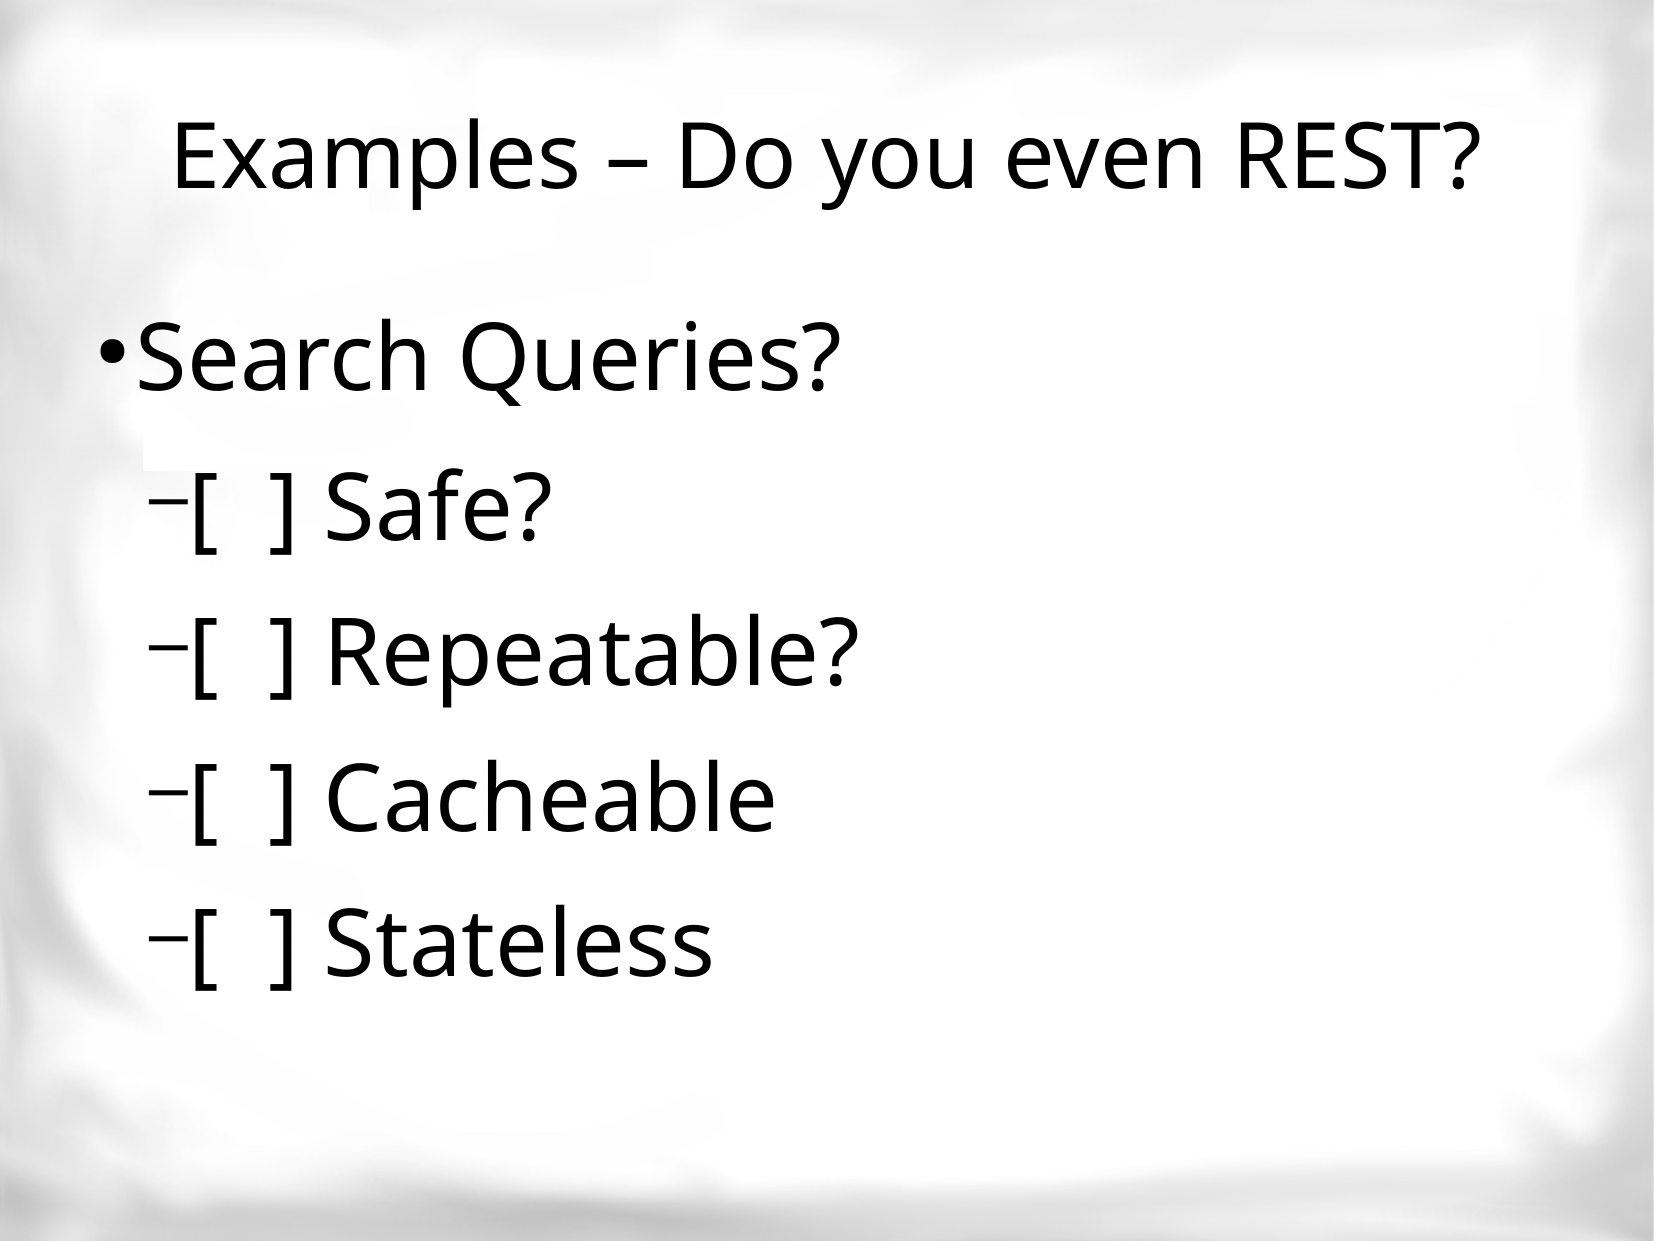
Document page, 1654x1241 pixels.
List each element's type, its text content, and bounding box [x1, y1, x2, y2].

title Examples – Do you even REST? [82, 49, 1571, 257]
list Search Queries? [ ] Safe? [ ] Repeatable? [ ] Cacheable [ ] Stateless [82, 290, 1571, 1010]
picture [0, 0, 1654, 1241]
